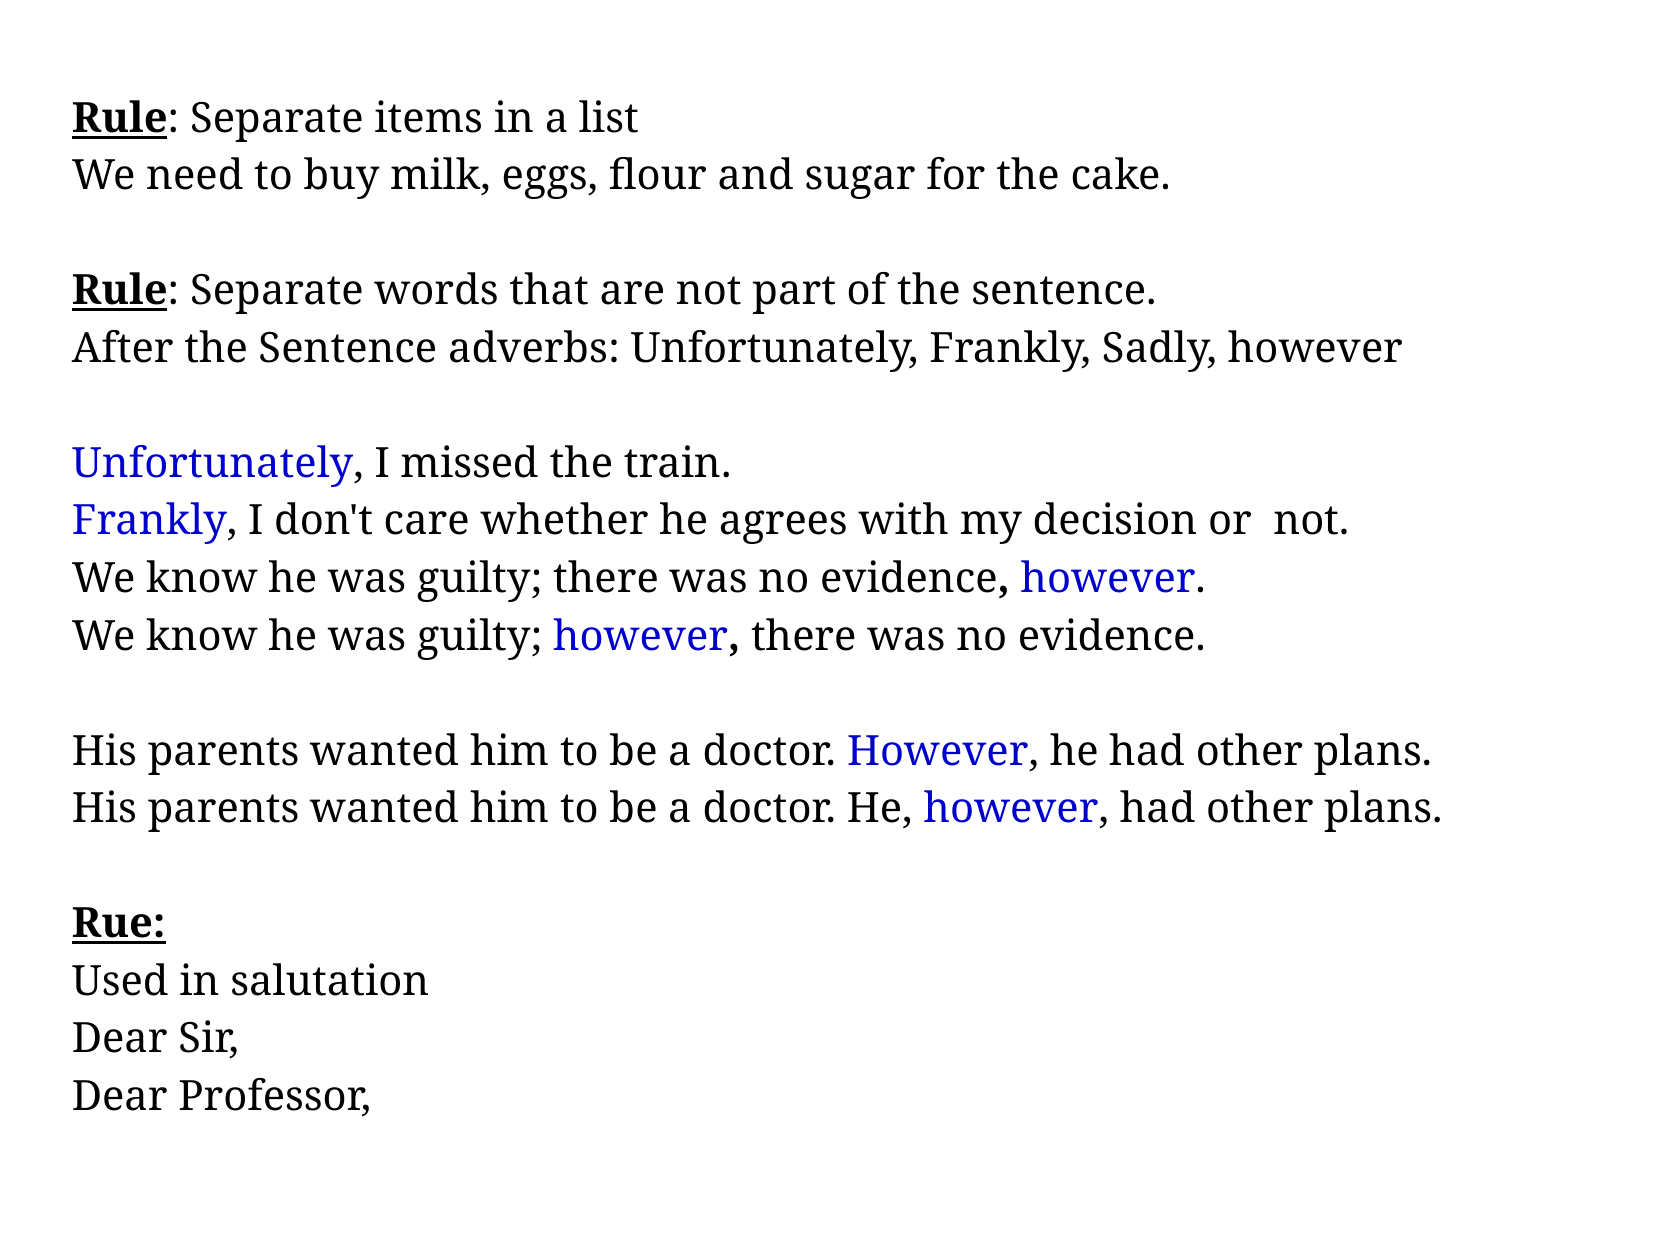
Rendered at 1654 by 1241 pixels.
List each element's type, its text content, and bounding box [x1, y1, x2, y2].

text_box Rule: Separate items in a list We need to buy milk, eggs, flour and sugar for the cake. Rule: Separate words that are not part of the sentence. After the Sentence adverbs: Unfortunately, Frankly, Sadly, however Unfortunately, I missed the train. Frankly, I don't care whether he agrees with my decision or not. We know he was guilty; there was no evidence, however. We know he was guilty; however, there was no evidence. His parents wanted him to be a doctor. However, he had other plans. His parents wanted him to be a doctor. He, however, had other plans. Rue: Used in salutation Dear Sir, Dear Professor, [71, 31, 1560, 1140]
